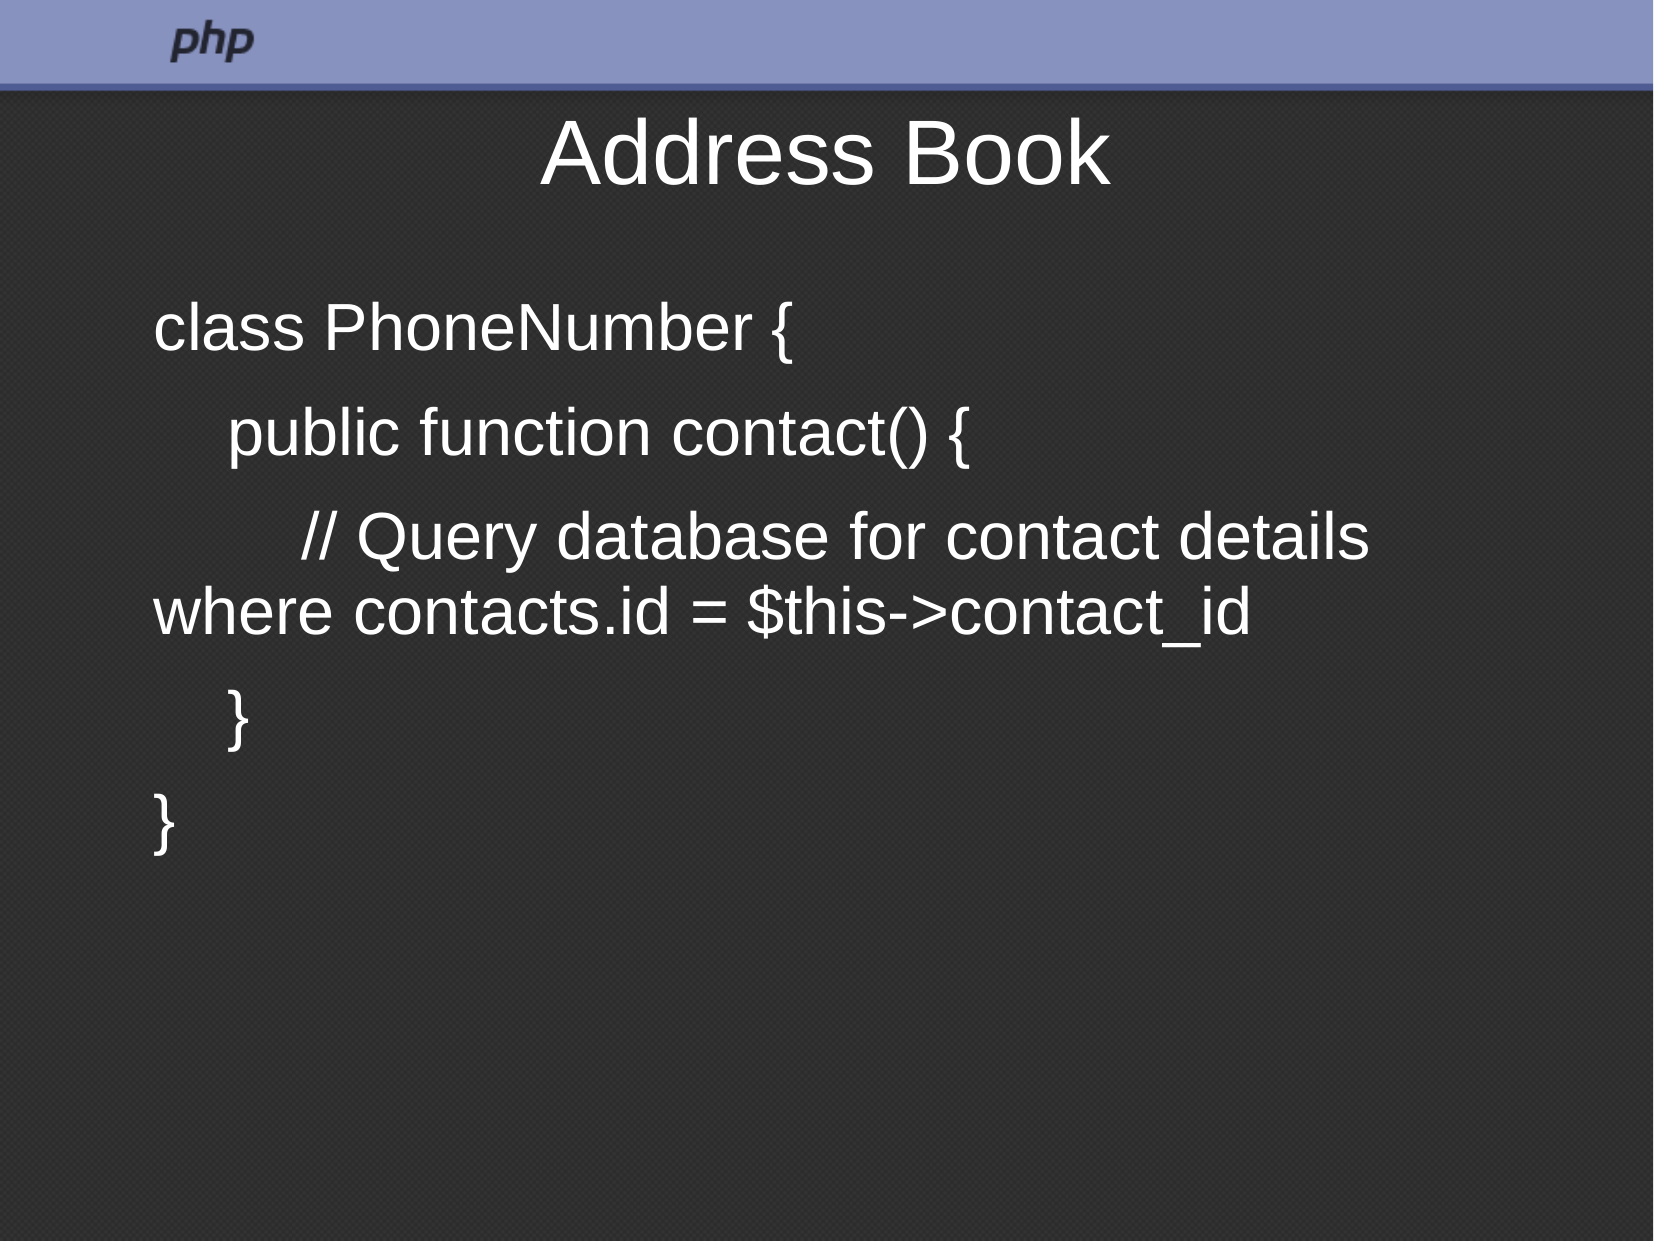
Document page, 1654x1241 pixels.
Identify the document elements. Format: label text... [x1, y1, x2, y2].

list class PhoneNumber { public function contact() { // Query database for contact details where contacts.id = $this->contact_id } } [82, 290, 1571, 1010]
picture [0, 0, 1654, 1241]
title Address Book [82, 49, 1571, 257]
